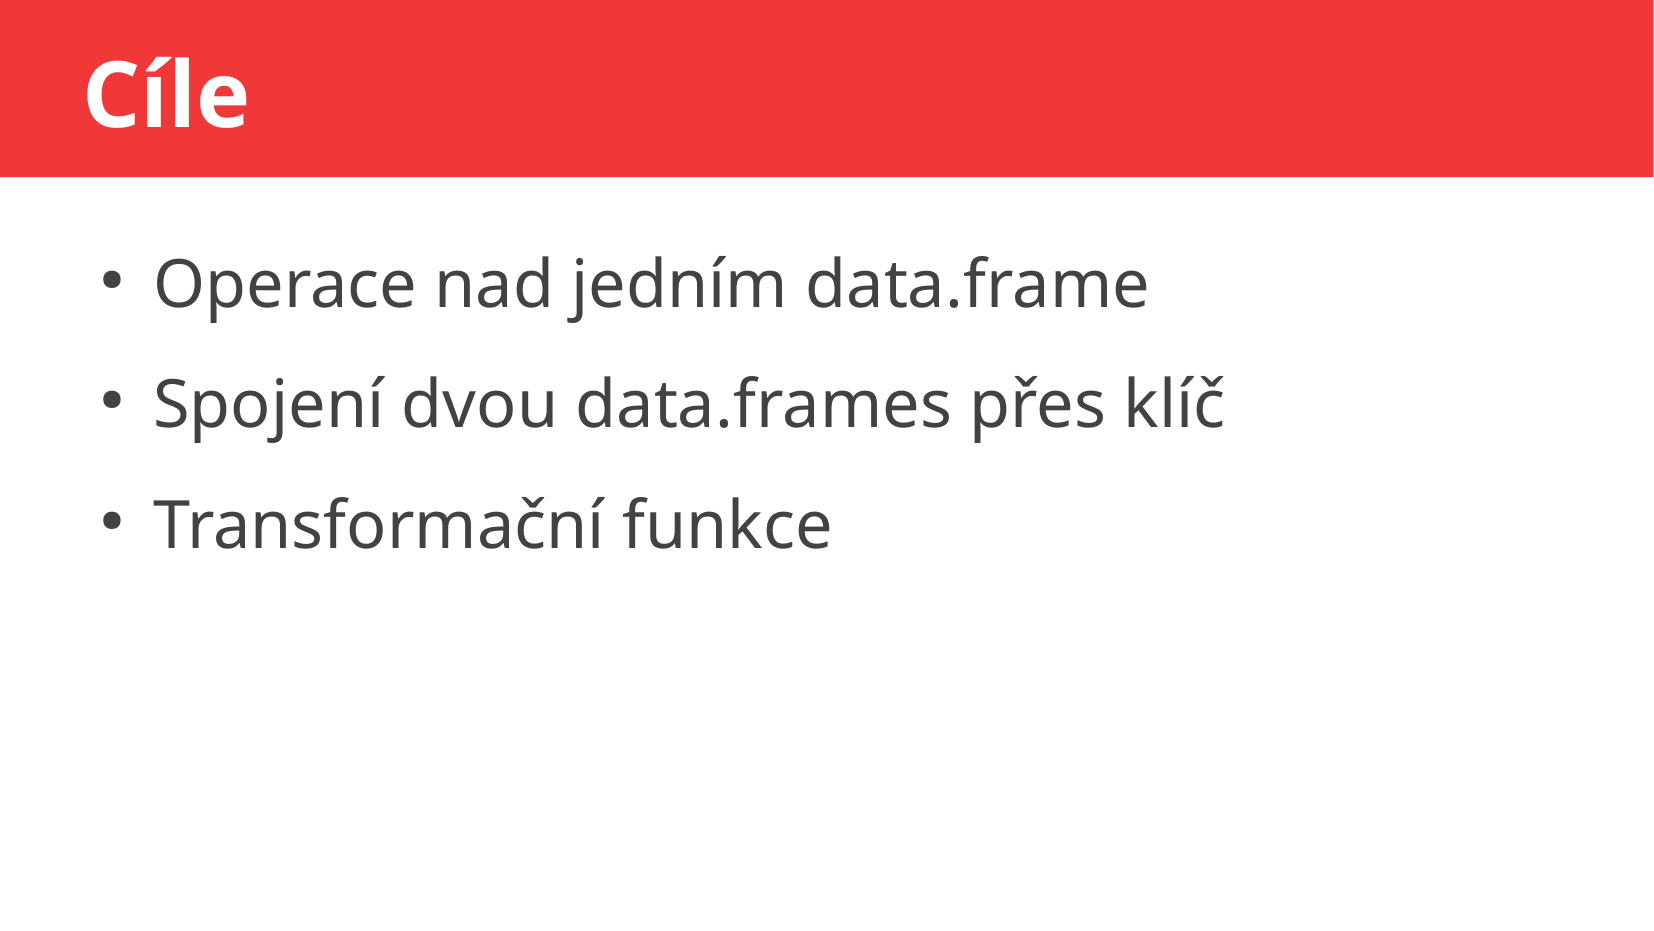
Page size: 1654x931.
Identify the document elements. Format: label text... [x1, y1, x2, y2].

list Operace nad jedním data.frame Spojení dvou data.frames přes klíč Transformační funkce [82, 236, 1563, 810]
title Cíle [82, 14, 1571, 171]
